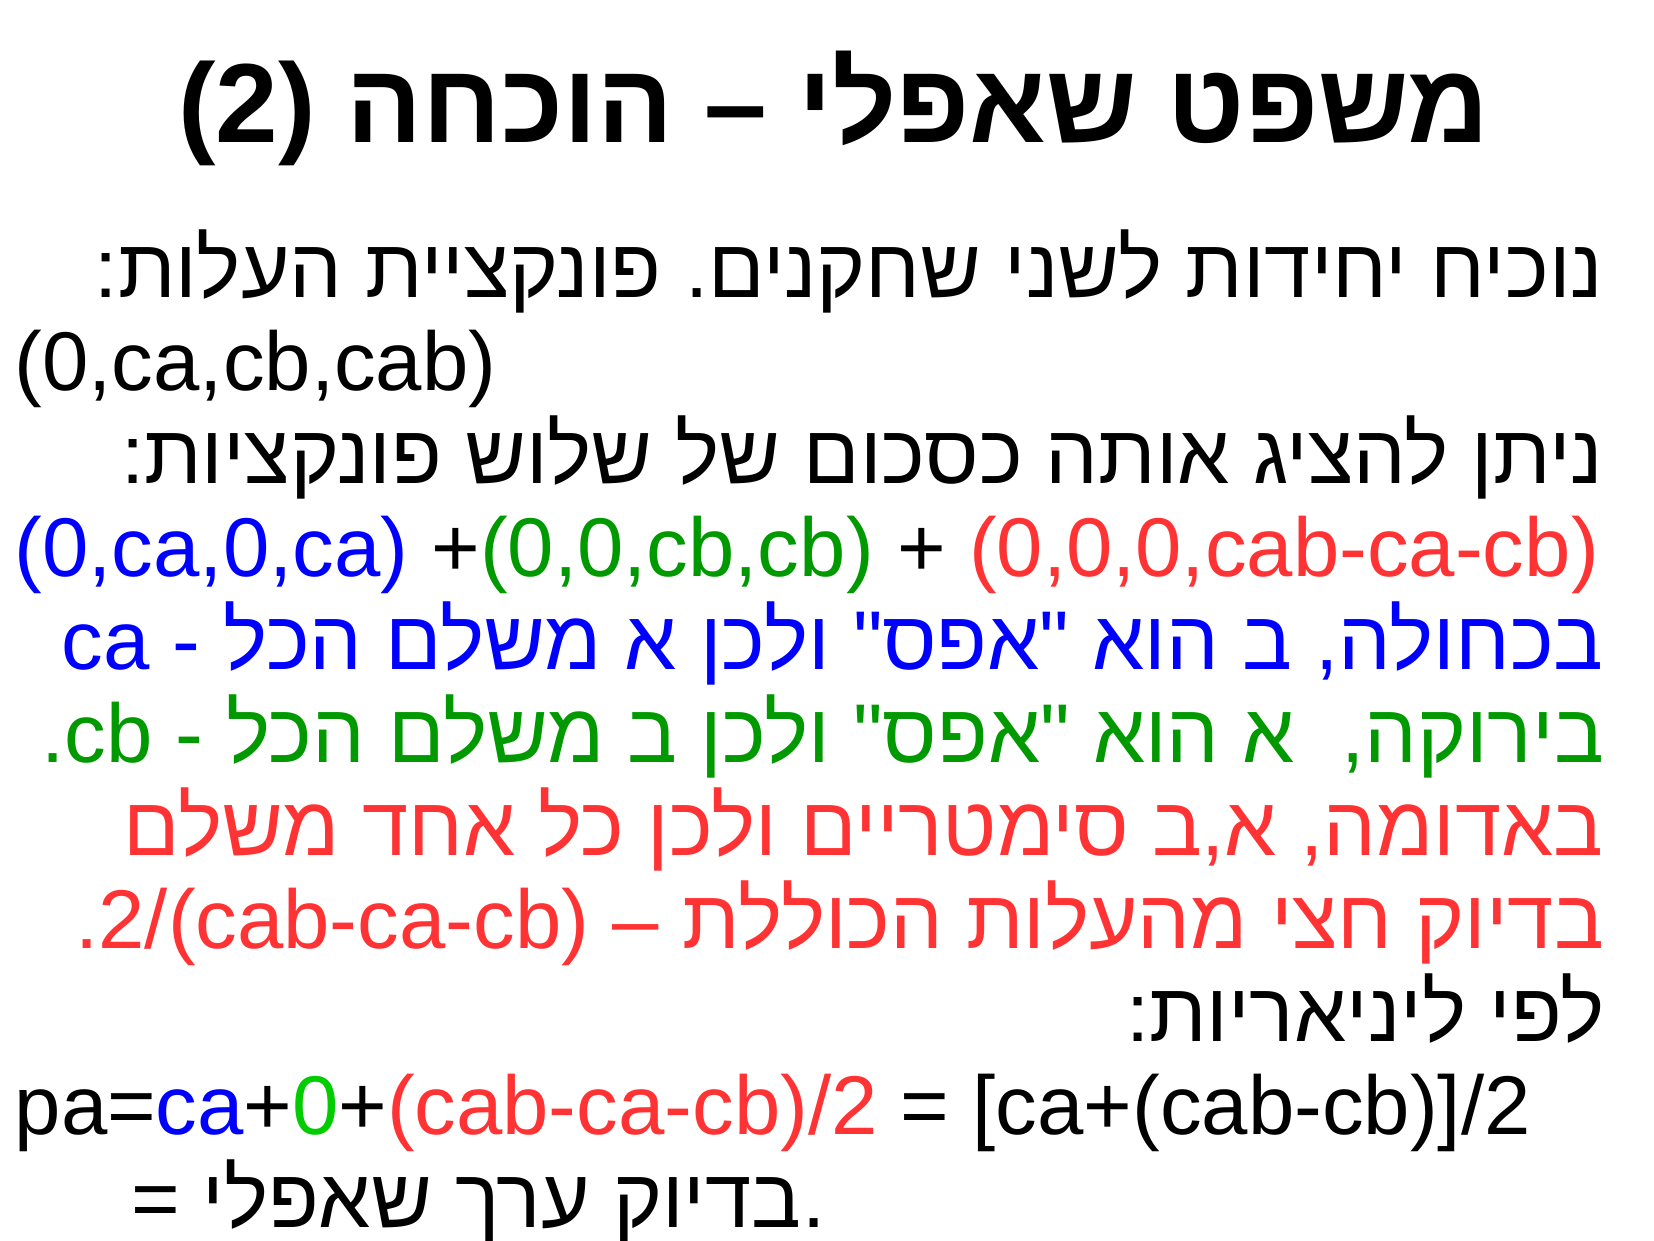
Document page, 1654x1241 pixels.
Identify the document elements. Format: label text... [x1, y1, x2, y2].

title משפט שאפלי – הוכחה (2) [15, 0, 1654, 215]
text_box נוכיח יחידות לשני שחקנים. פונקציית העלות: (0,ca,cb,cab) ניתן להציג אותה כסכום של שלוש פונקציות: (0,ca,0,ca) +(0,0,cb,cb) + (0,0,0,cab-ca-cb) בכחולה, ב הוא "אפס" ולכן א משלם הכל - ca בירוקה, א הוא "אפס" ולכן ב משלם הכל - cb. באדומה, א,ב סימטריים ולכן כל אחד משלם בדיוק חצי מהעלות הכוללת – (cab-ca-cb)/2. לפי ליניאריות: pa=ca+0+(cab-ca-cb)/2 = [ca+(cab-cb)]/2 = בדיוק ערך שאפלי. [0, 214, 1621, 1241]
